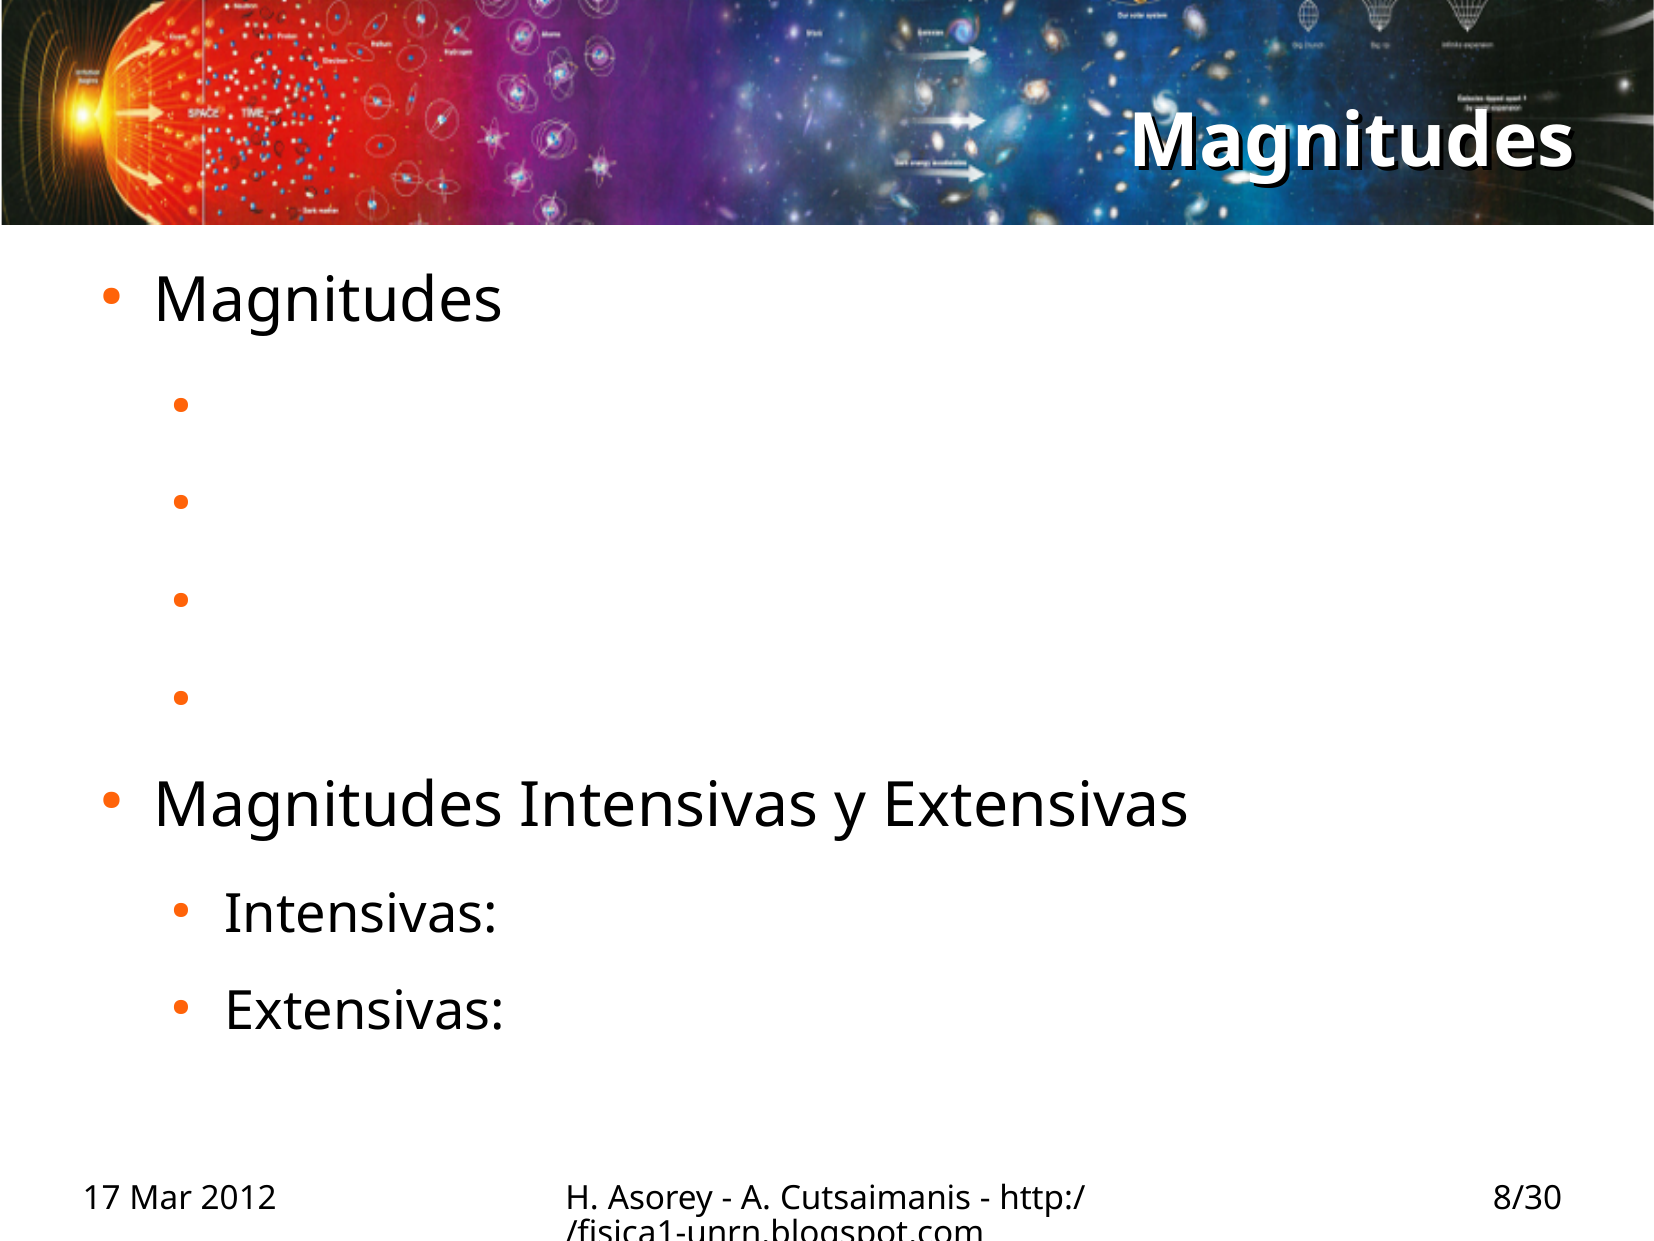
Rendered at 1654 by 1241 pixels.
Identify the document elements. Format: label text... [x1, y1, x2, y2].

list Magnitudes Magnitudes Intensivas y Extensivas Intensivas: Extensivas: [82, 255, 1571, 1074]
title Magnitudes [86, 49, 1576, 226]
picture [1, 0, 1654, 225]
